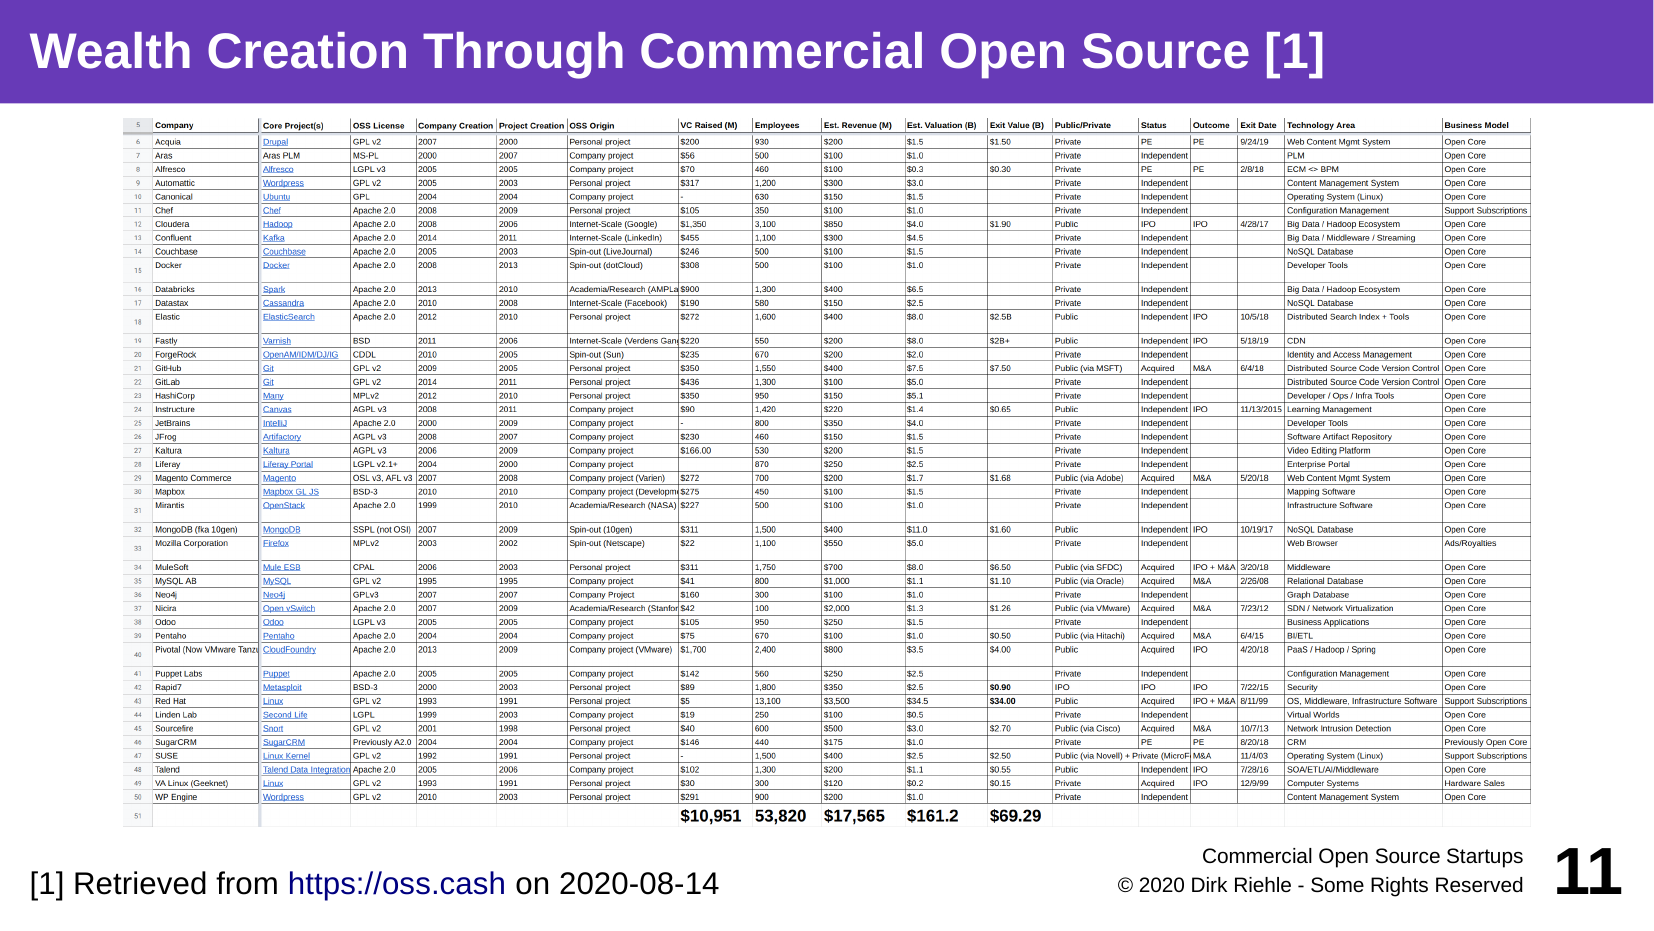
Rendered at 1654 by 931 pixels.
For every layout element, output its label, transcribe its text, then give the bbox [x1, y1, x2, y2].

text_box [1] Retrieved from https://oss.cash on 2020-08-14 [0, 693, 1182, 931]
picture [123, 118, 1531, 827]
title Wealth Creation Through Commercial Open Source [1] [0, 0, 1654, 104]
